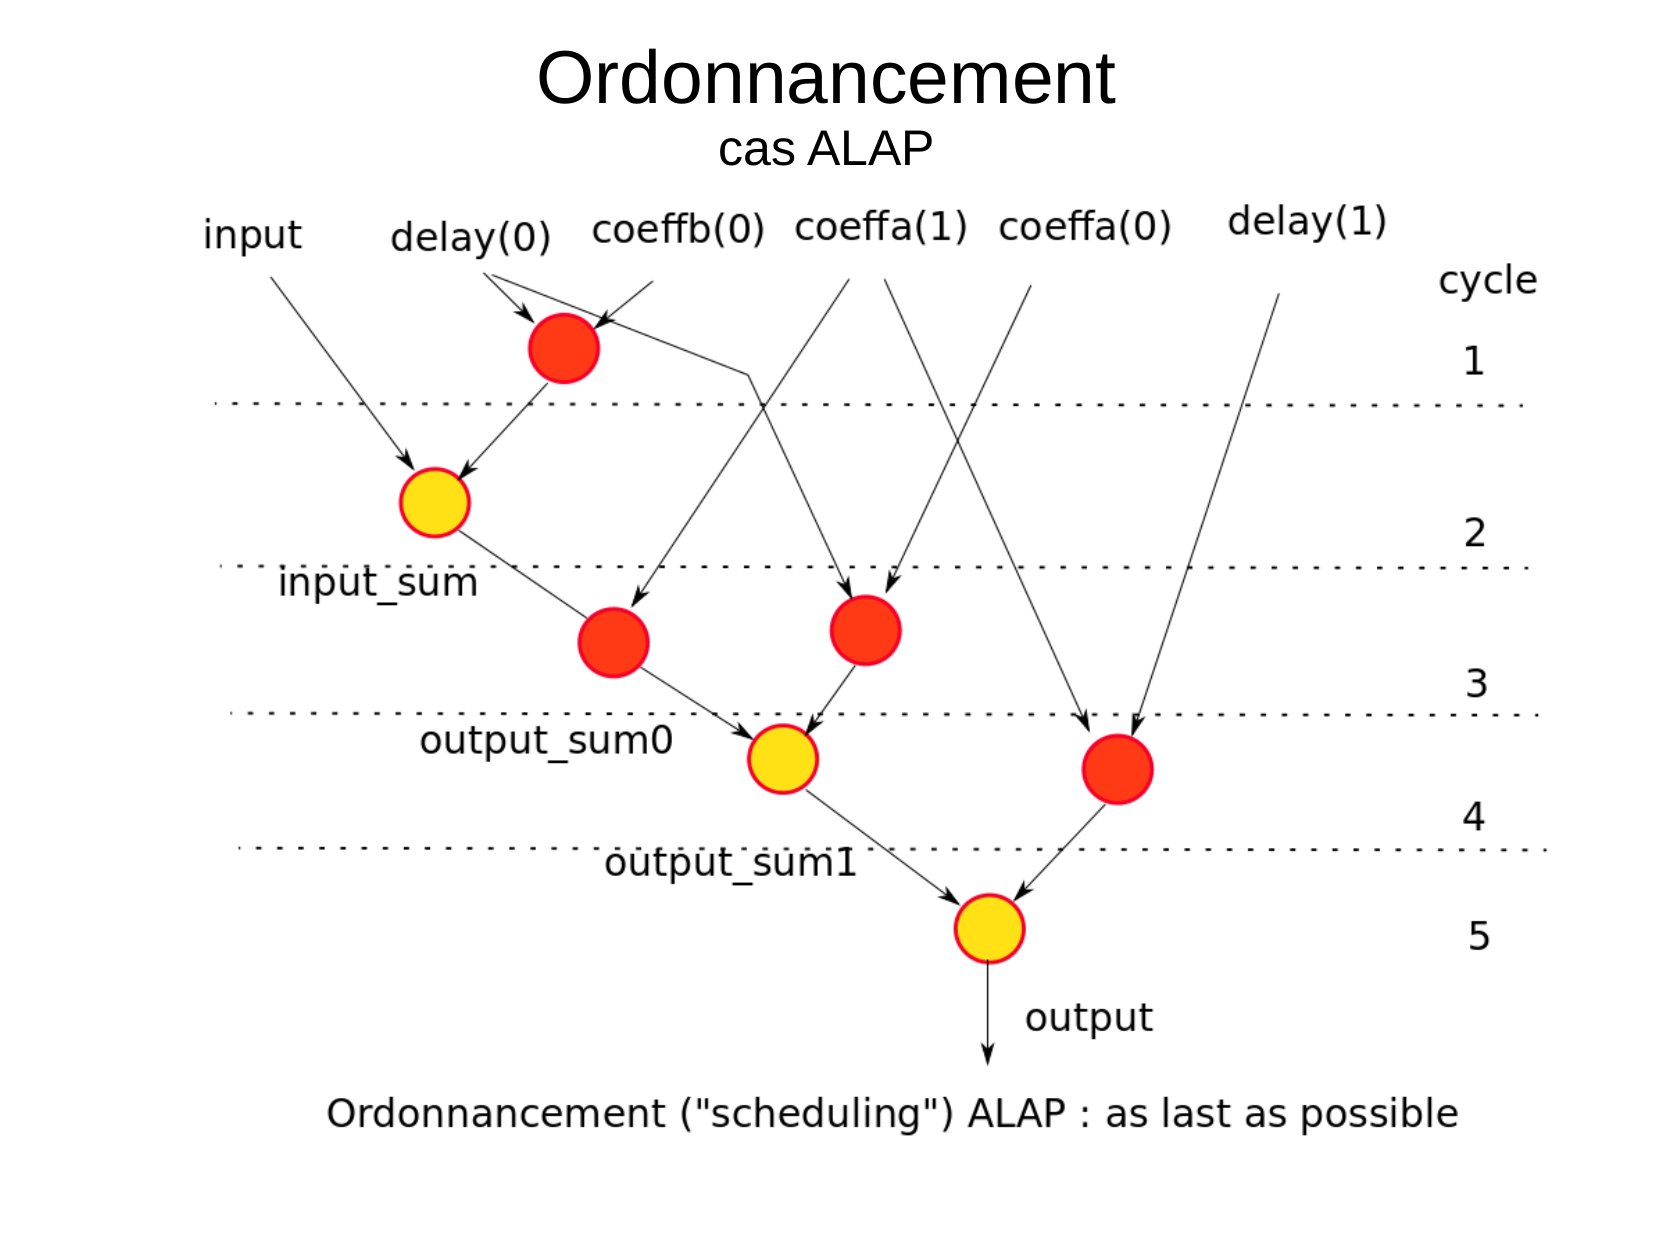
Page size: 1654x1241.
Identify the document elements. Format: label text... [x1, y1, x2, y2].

title Ordonnancement cas ALAP [82, 9, 1571, 202]
picture [118, 177, 1580, 1200]
